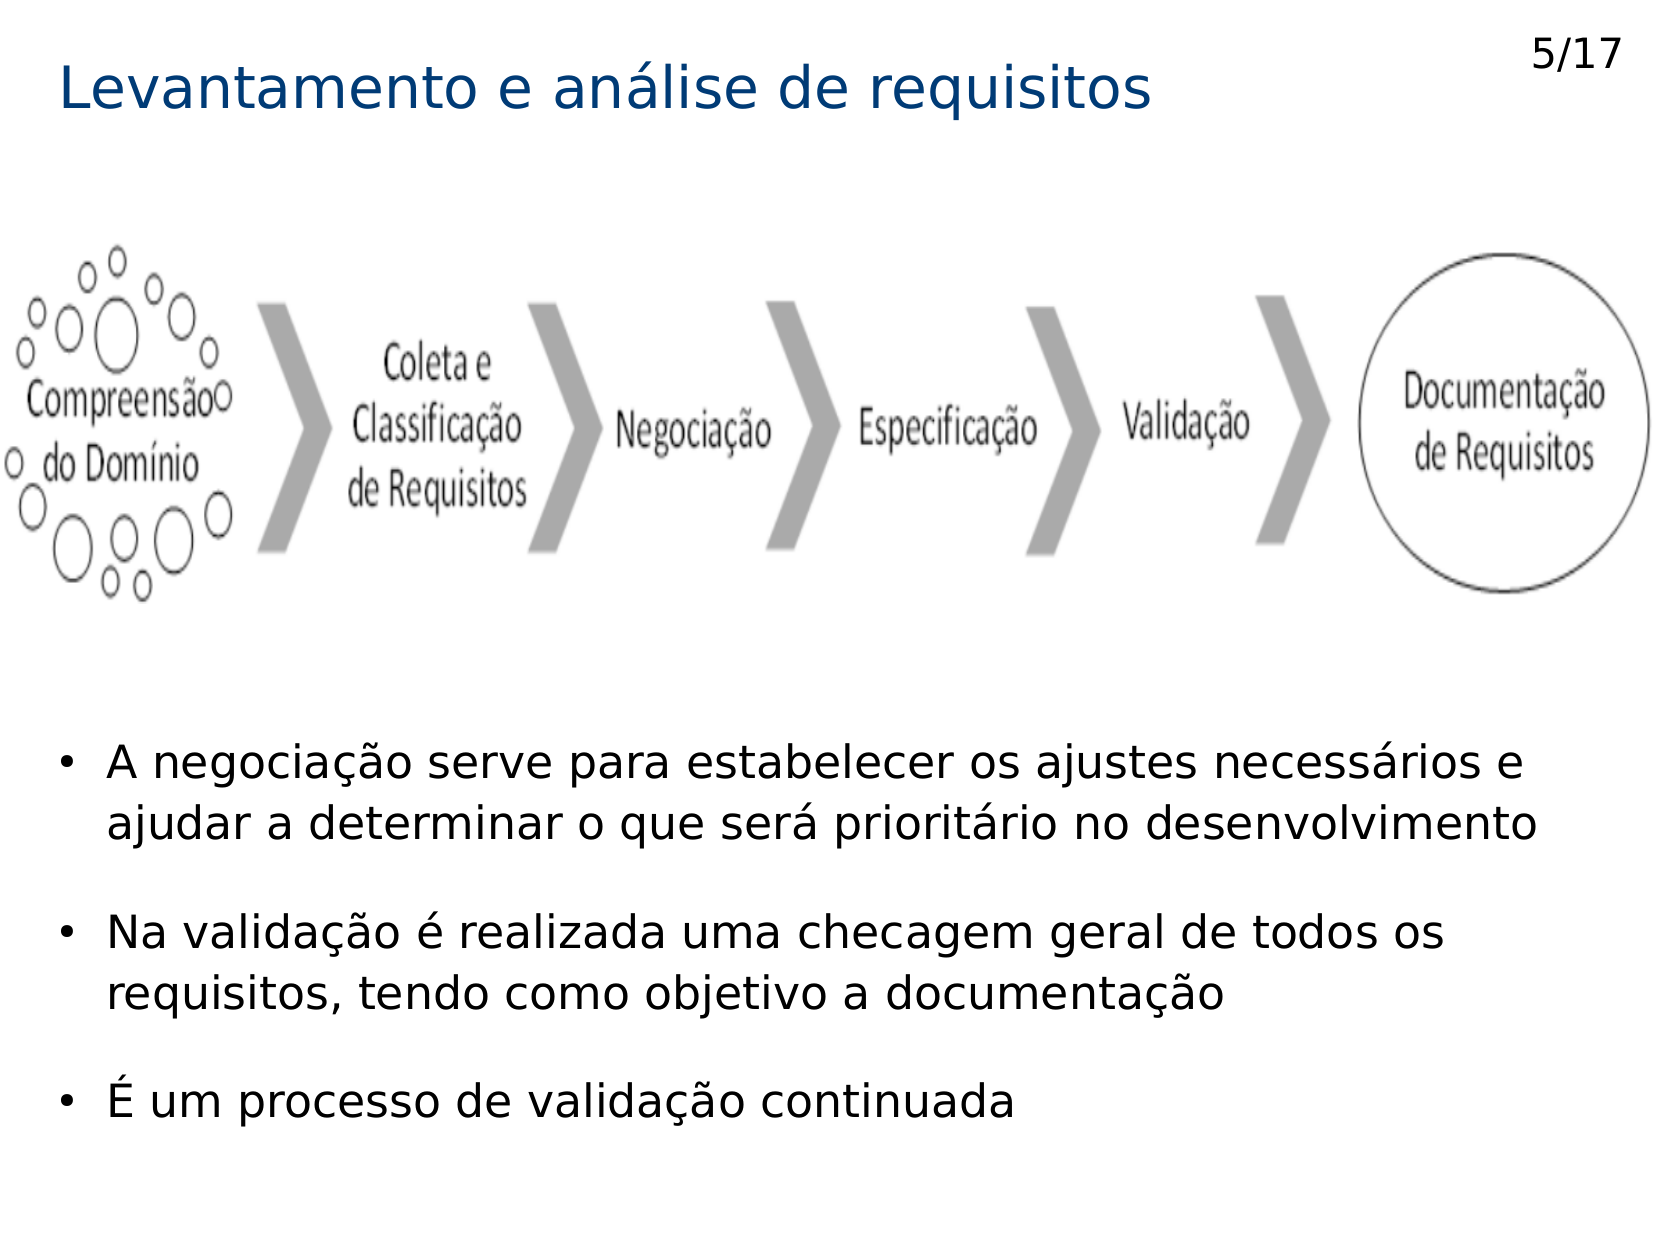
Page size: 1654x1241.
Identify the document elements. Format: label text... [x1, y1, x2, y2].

picture [0, 240, 1654, 604]
title Levantamento e análise de requisitos [59, 29, 1506, 148]
list A negociação serve para estabelecer os ajustes necessários e ajudar a determinar o que será prioritário no desenvolvimento Na validação é realizada uma checagem geral de todos os requisitos, tendo como objetivo a documentação É um processo de validação continuada [59, 728, 1595, 1211]
